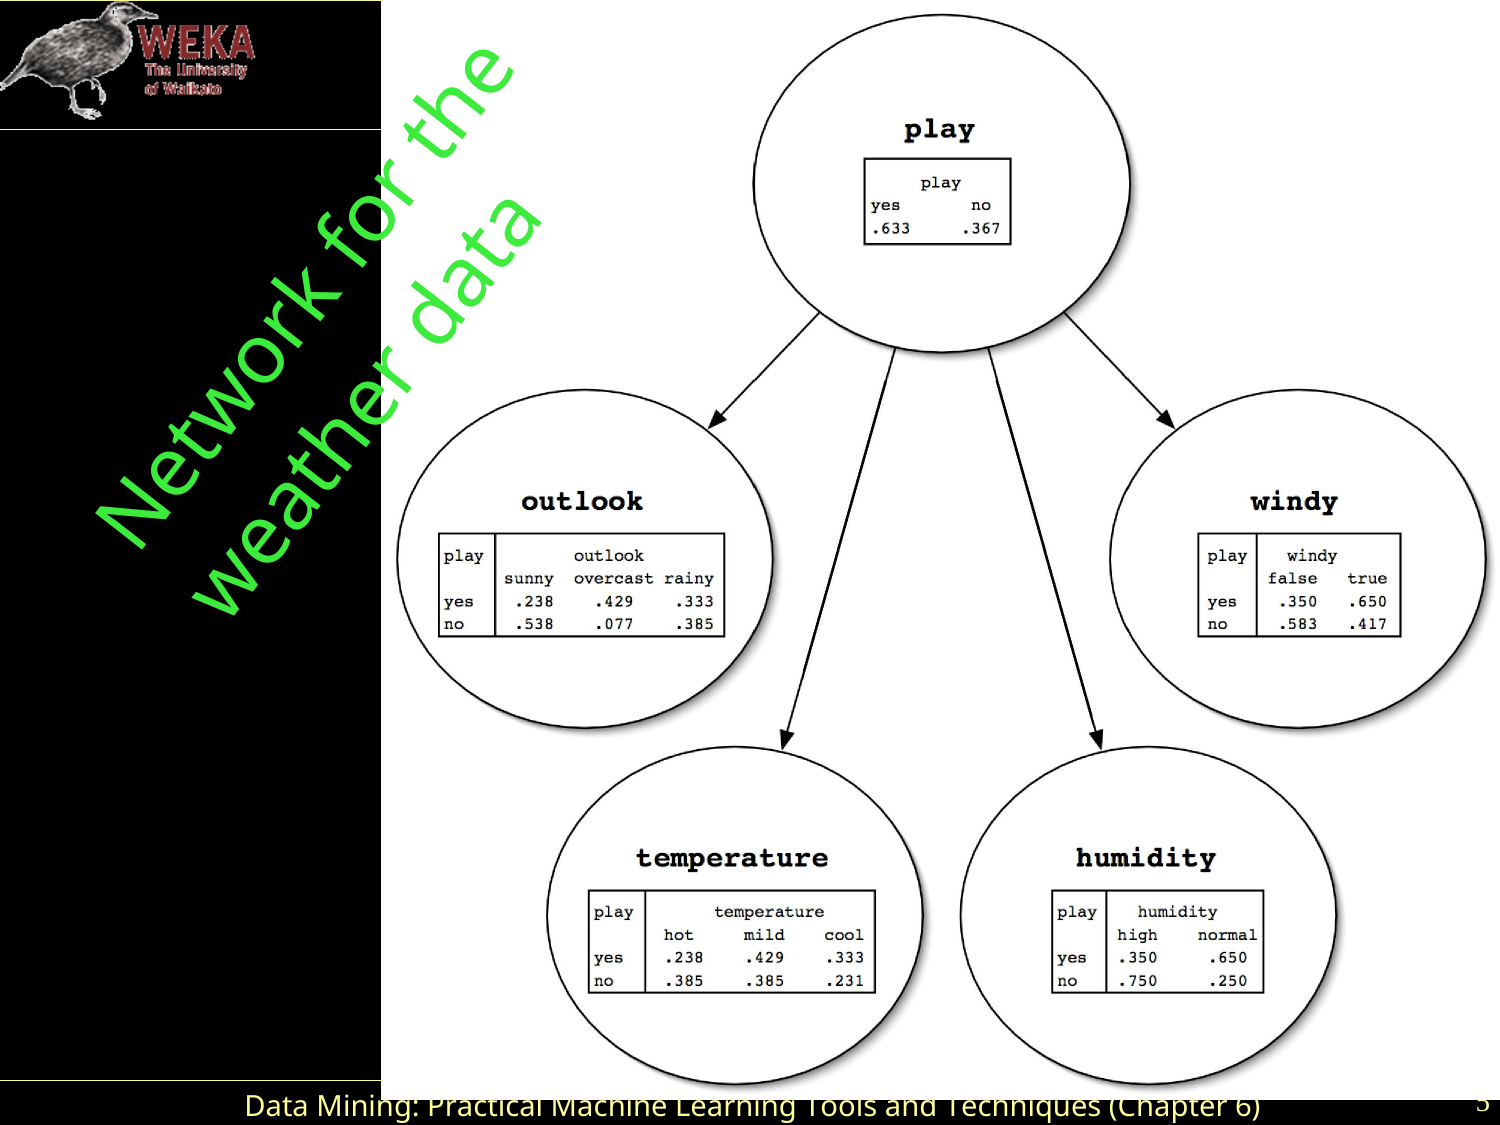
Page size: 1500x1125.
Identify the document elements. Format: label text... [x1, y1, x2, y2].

title Network for the weather data [0, 0, 827, 768]
picture [0, 1, 266, 129]
picture [381, 0, 1500, 1100]
